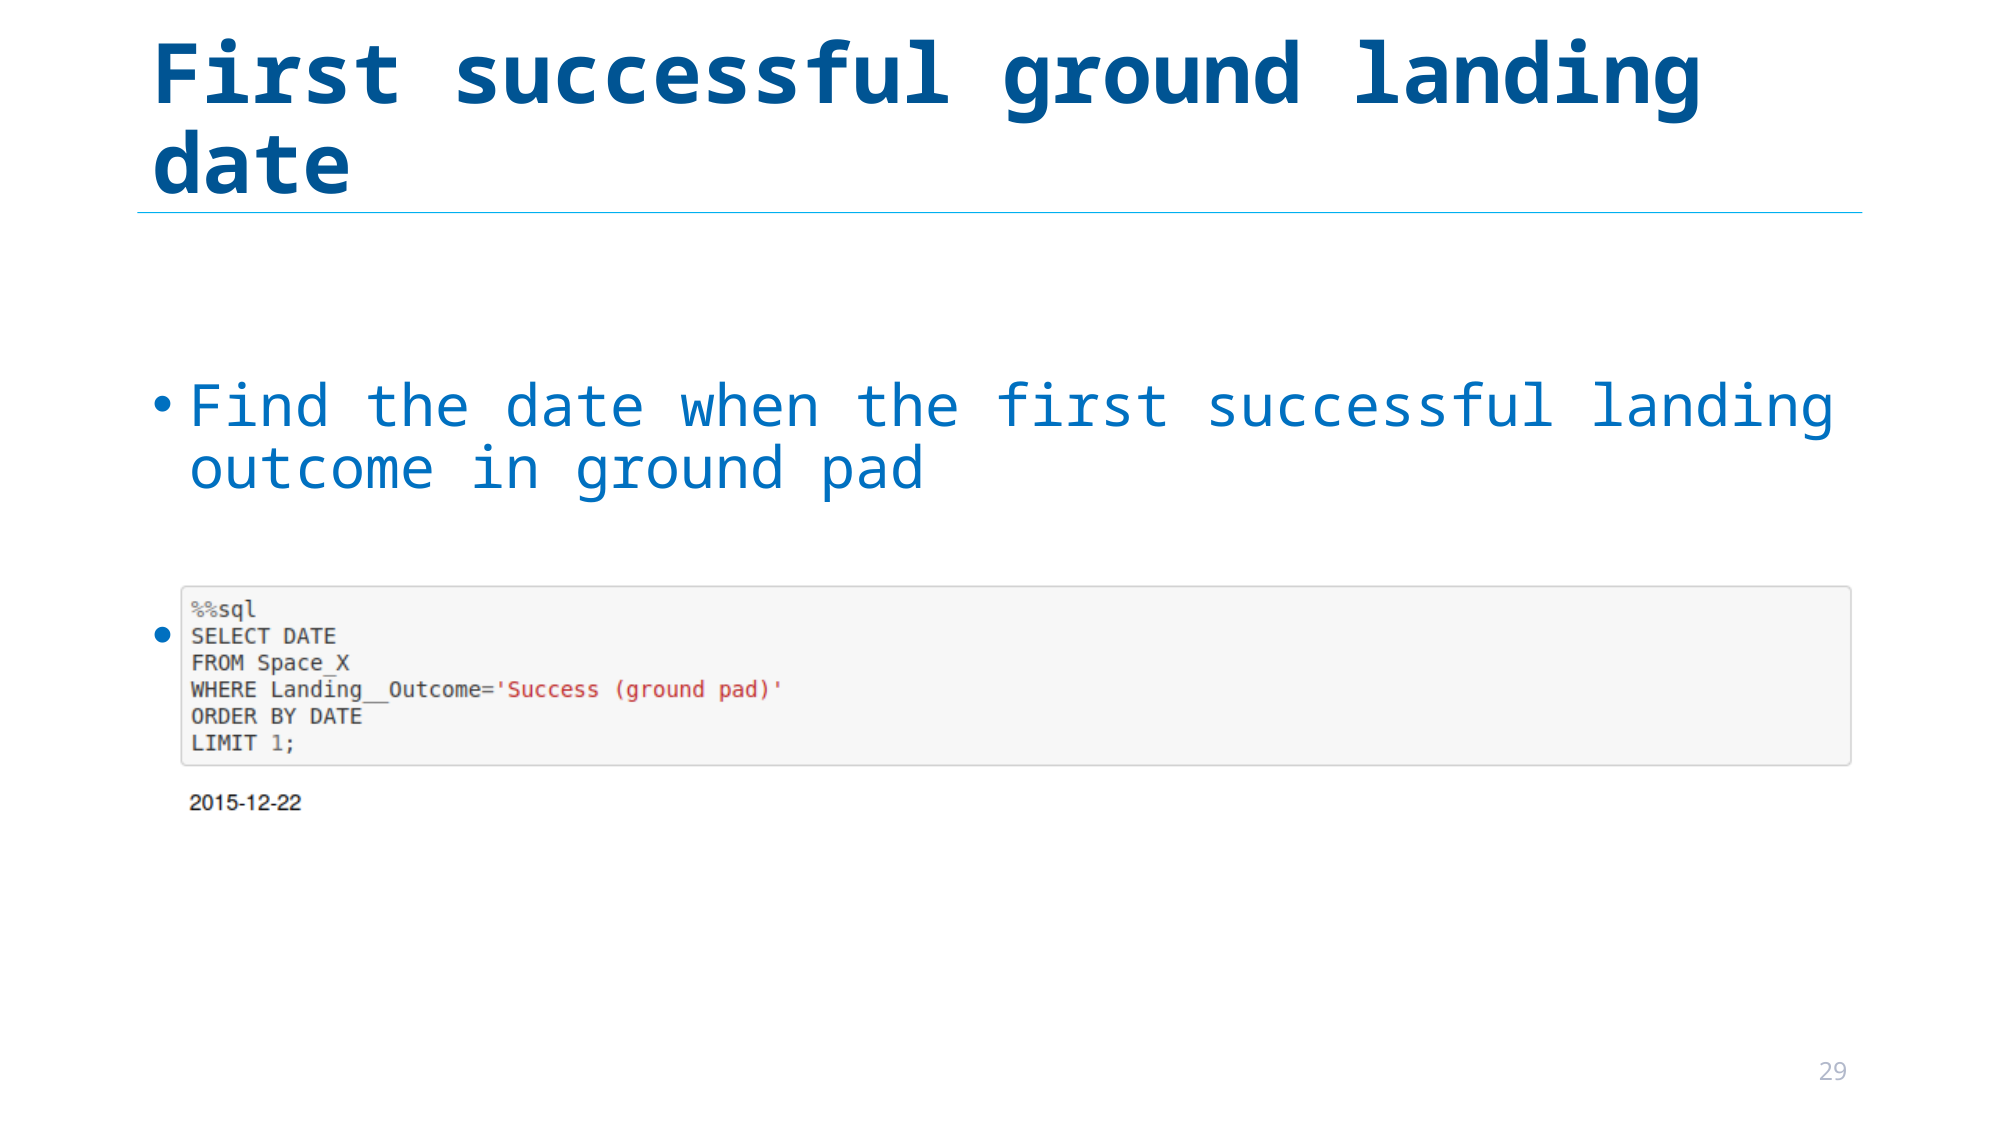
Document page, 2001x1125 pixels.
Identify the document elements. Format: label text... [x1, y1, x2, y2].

title First successful ground landing date [137, 13, 1863, 231]
picture [173, 578, 1863, 823]
slide_number 41 [1412, 1042, 1863, 1103]
list Find the date when the first successful landing outcome in ground pad Present your query result with a short explanation here [137, 277, 1863, 992]
